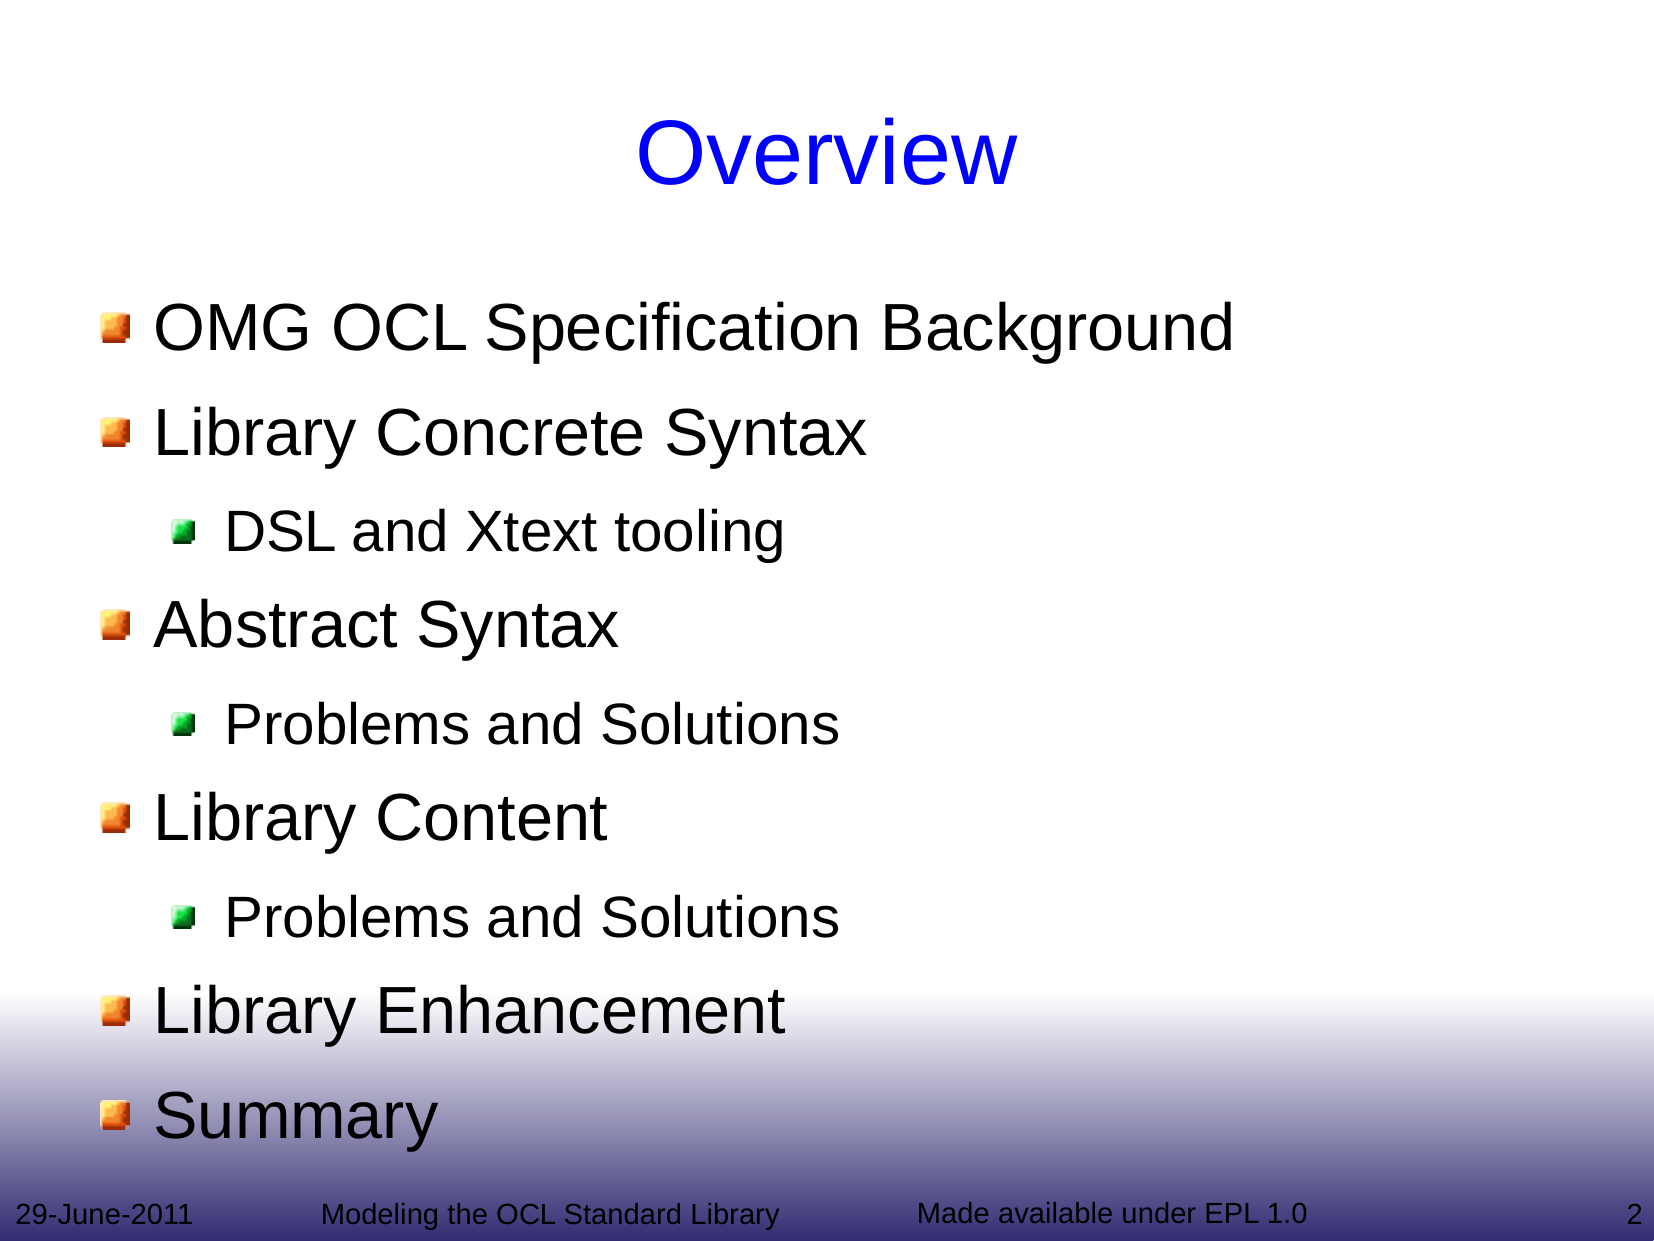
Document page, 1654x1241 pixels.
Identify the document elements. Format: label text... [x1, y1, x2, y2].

list OMG OCL Specification Background Library Concrete Syntax DSL and Xtext tooling Abstract Syntax Problems and Solutions Library Content Problems and Solutions Library Enhancement Summary [82, 290, 1571, 1152]
title Overview [82, 49, 1571, 257]
